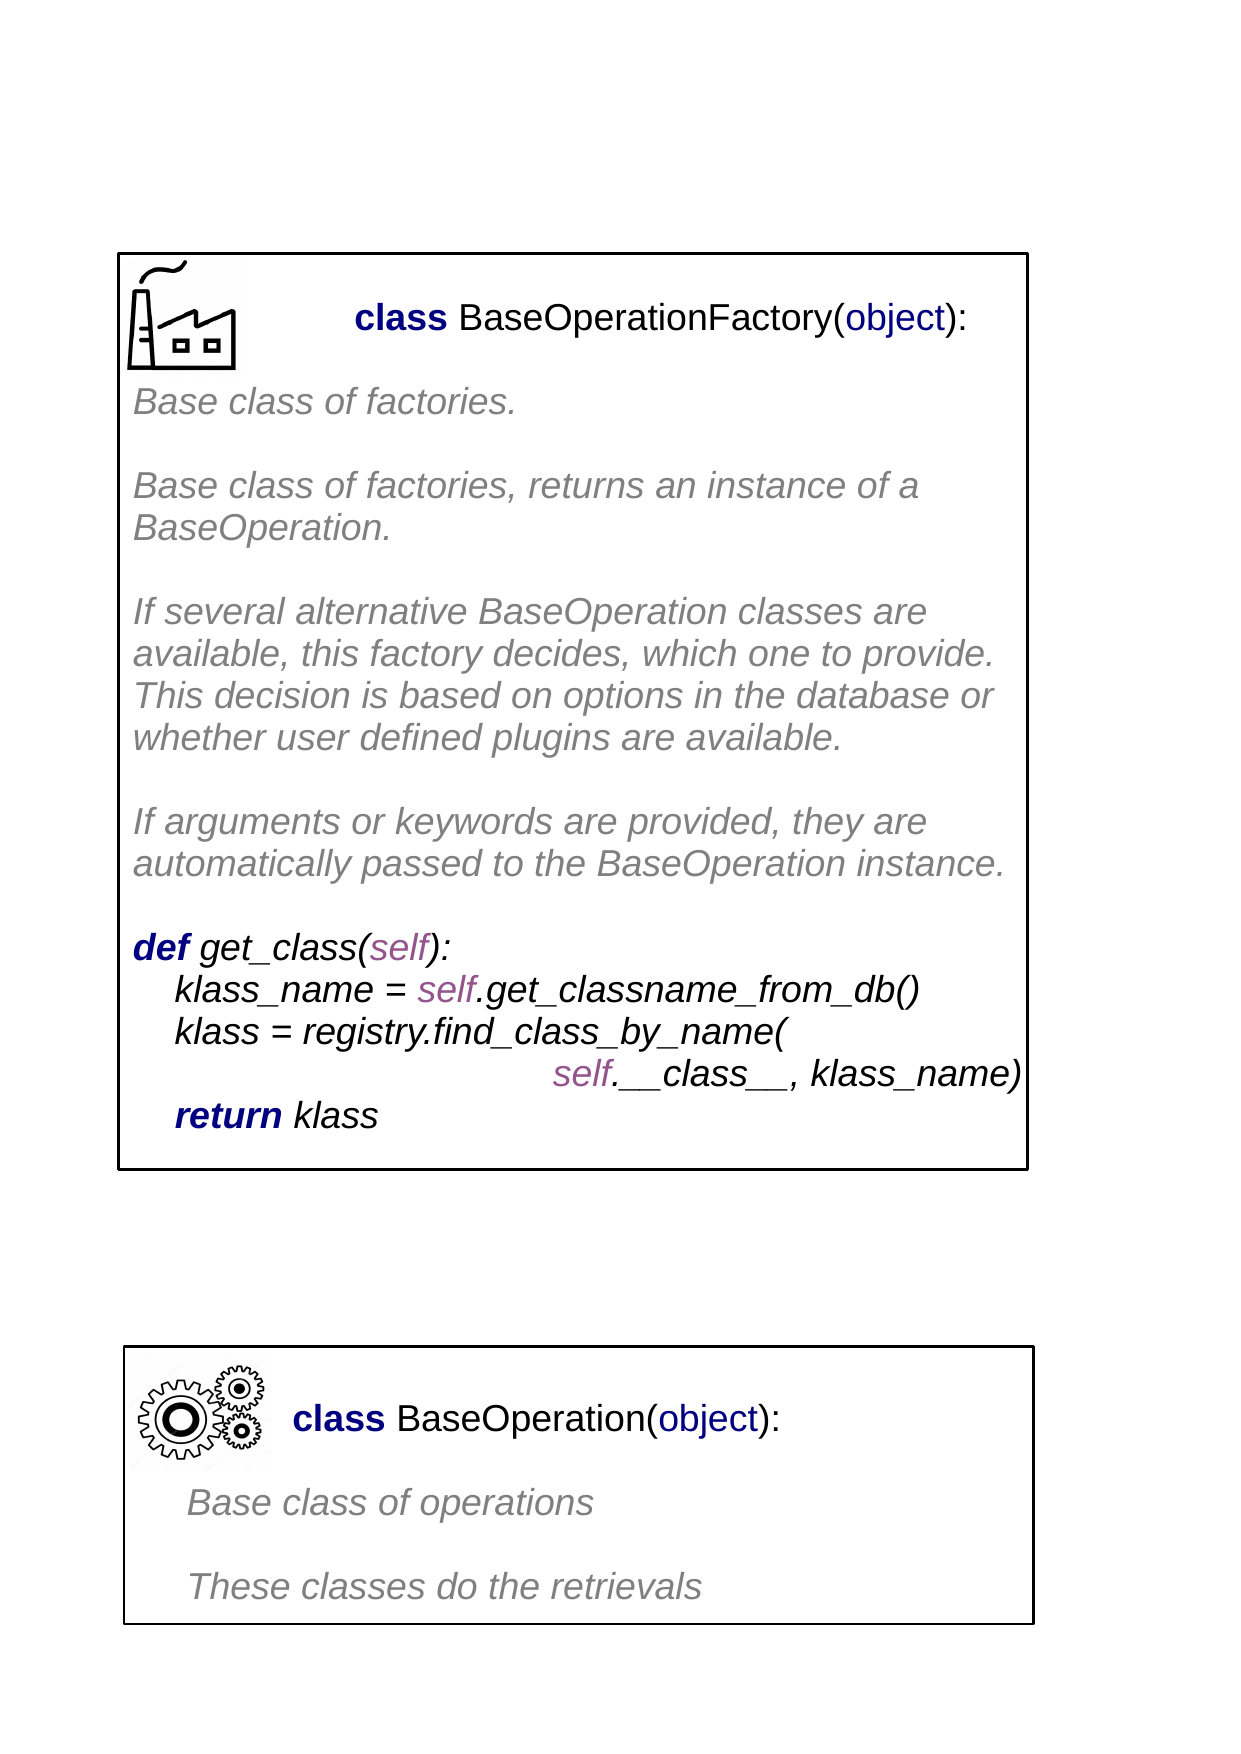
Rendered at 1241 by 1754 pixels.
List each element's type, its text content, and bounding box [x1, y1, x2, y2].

picture [124, 259, 243, 289]
text_box class BaseOperation(object): Base class of operations These classes do the retrievals [129, 1390, 851, 1658]
picture [129, 1353, 272, 1471]
text_box class BaseOperationFactory(object): Base class of factories. Base class of factories, returns an instance of a BaseOperation. If several alternative BaseOperation classes are available, this factory decides, which one to provide. This decision is based on options in the database or whether user defined plugins are available. If arguments or keywords are provided, they are automatically passed to the BaseOperation instance. def get_class(self): klass_name = self.get_classname_from_db() klass = registry.find_class_by_name( self.__class__, klass_name) return klass [118, 289, 1048, 1186]
